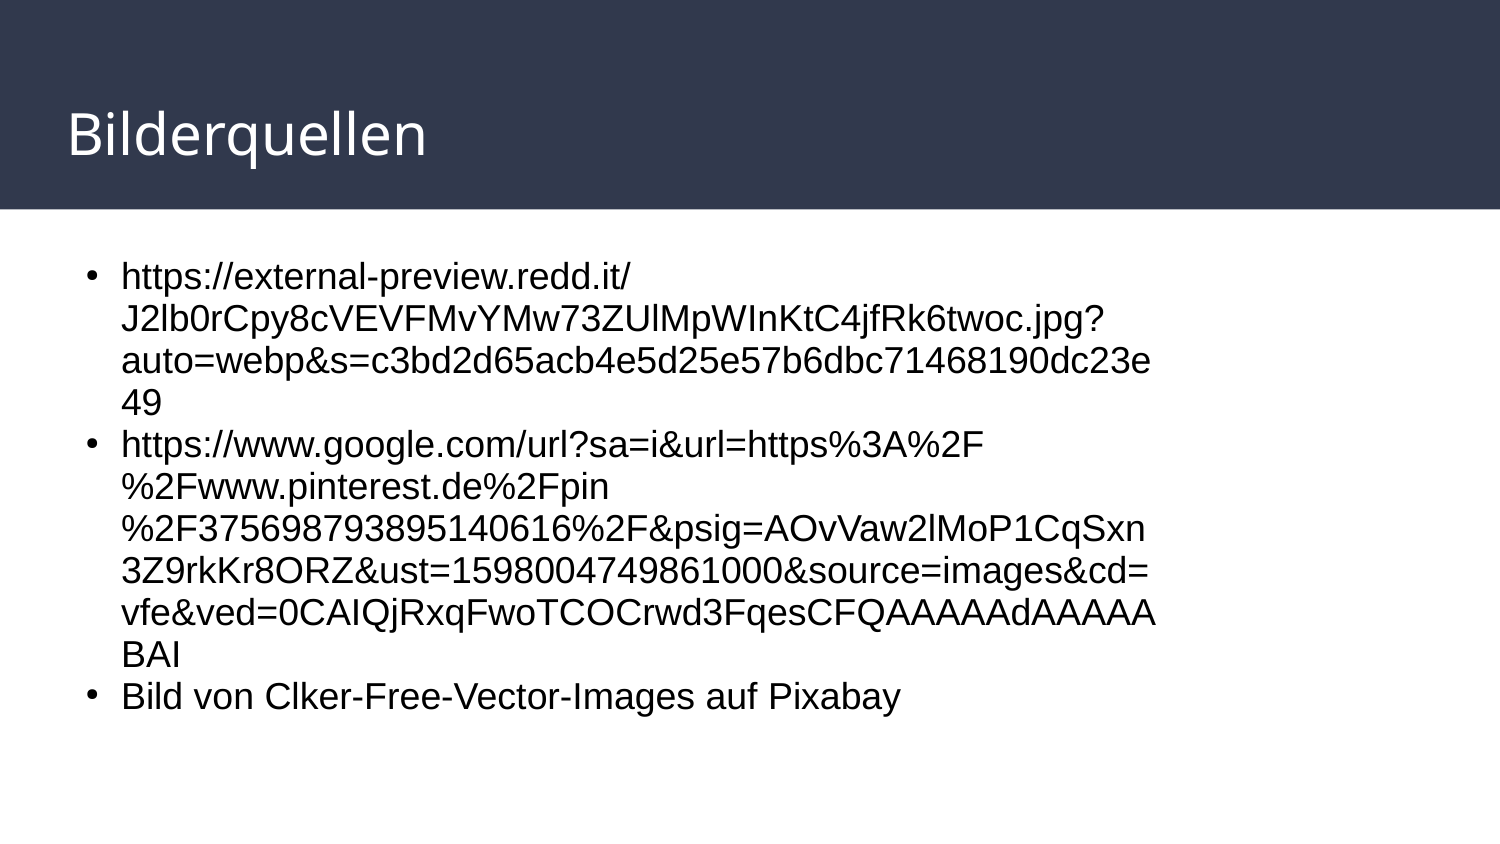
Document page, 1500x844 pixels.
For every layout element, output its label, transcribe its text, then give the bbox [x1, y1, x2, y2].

title Bilderquellen [51, 82, 1449, 185]
text_box https://external-preview.redd.it/J2lb0rCpy8cVEVFMvYMw73ZUlMpWInKtC4jfRk6twoc.jpg?auto=webp&s=c3bd2d65acb4e5d25e57b6dbc71468190dc23e49 https://www.google.com/url?sa=i&url=https%3A%2F%2Fwww.pinterest.de%2Fpin%2F375698793895140616%2F&psig=AOvVaw2lMoP1CqSxn3Z9rkKr8ORZ&ust=1598004749861000&source=images&cd=vfe&ved=0CAIQjRxqFwoTCOCrwd3FqesCFQAAAAAdAAAAABAI Bild von Clker-Free-Vector-Images auf Pixabay [70, 248, 1182, 768]
